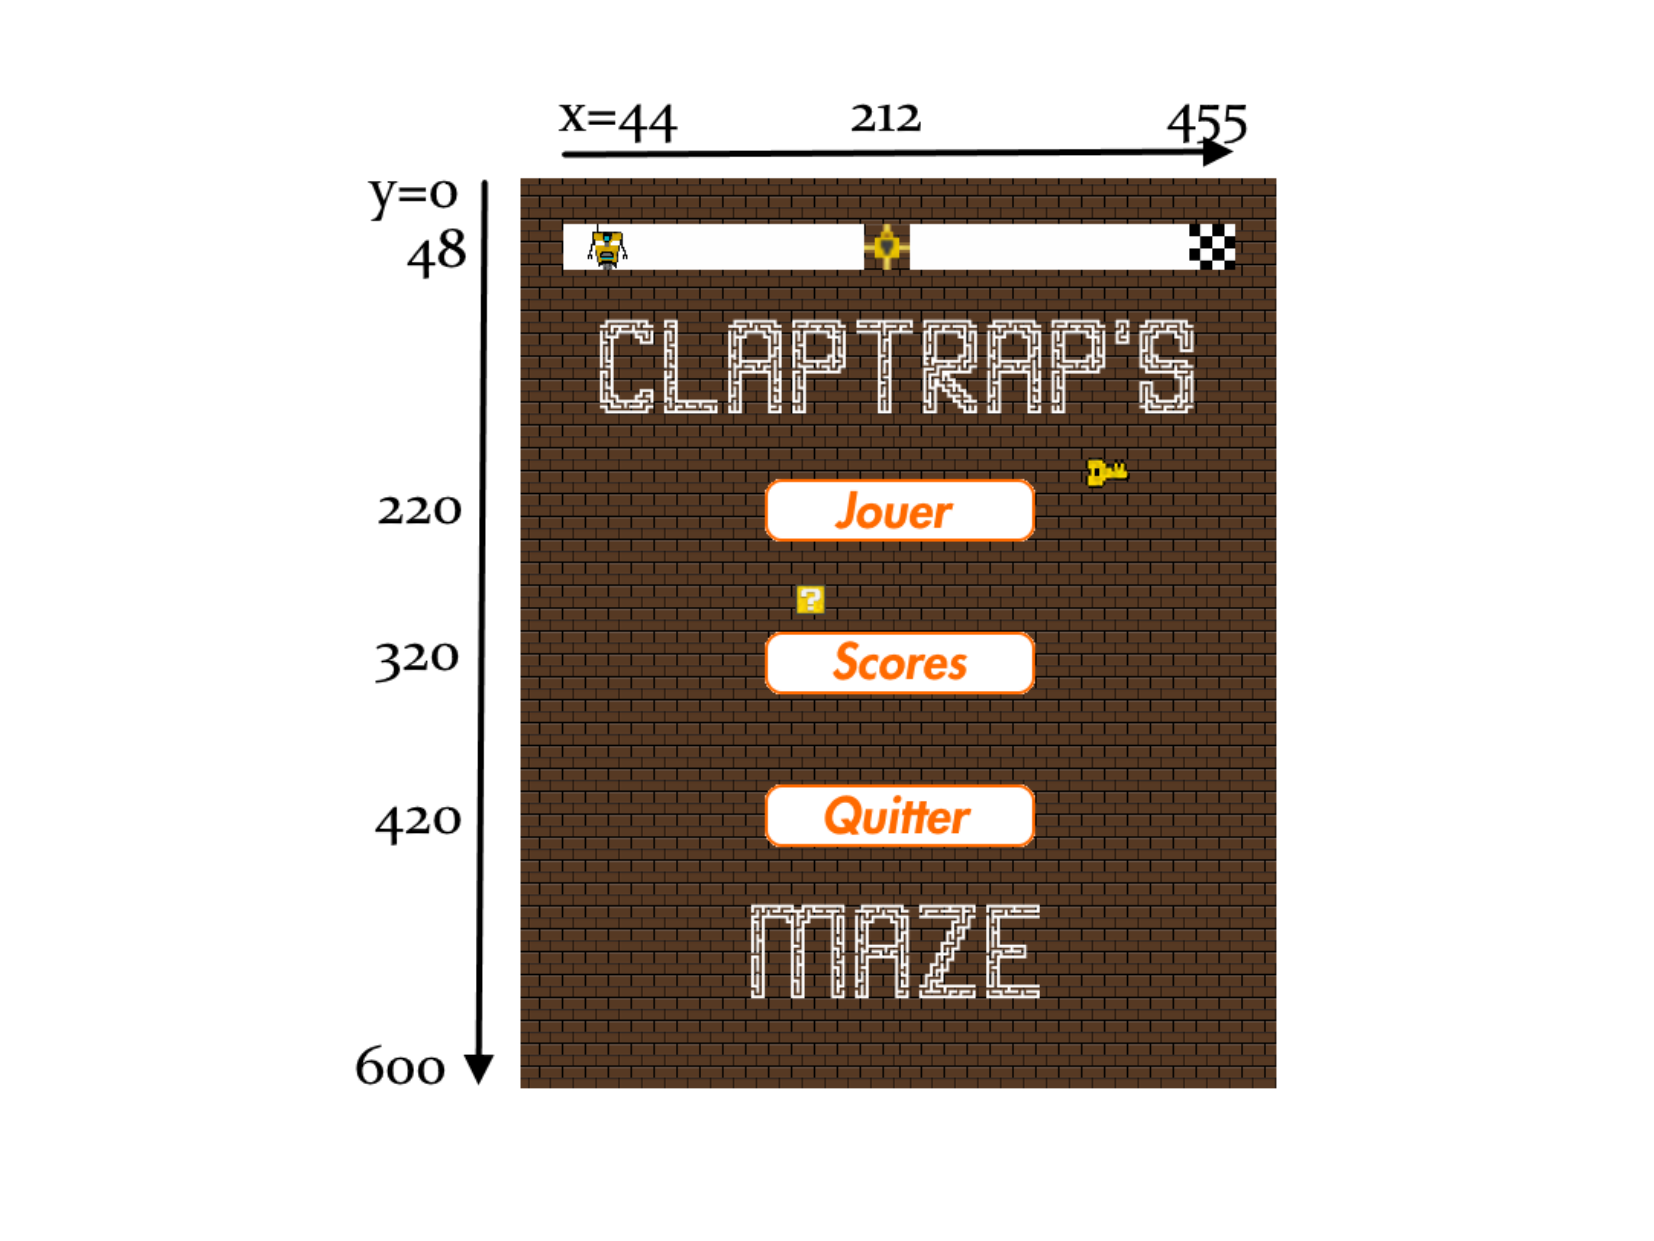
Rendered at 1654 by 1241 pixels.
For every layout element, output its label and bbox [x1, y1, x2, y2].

picture [354, 88, 1300, 1143]
